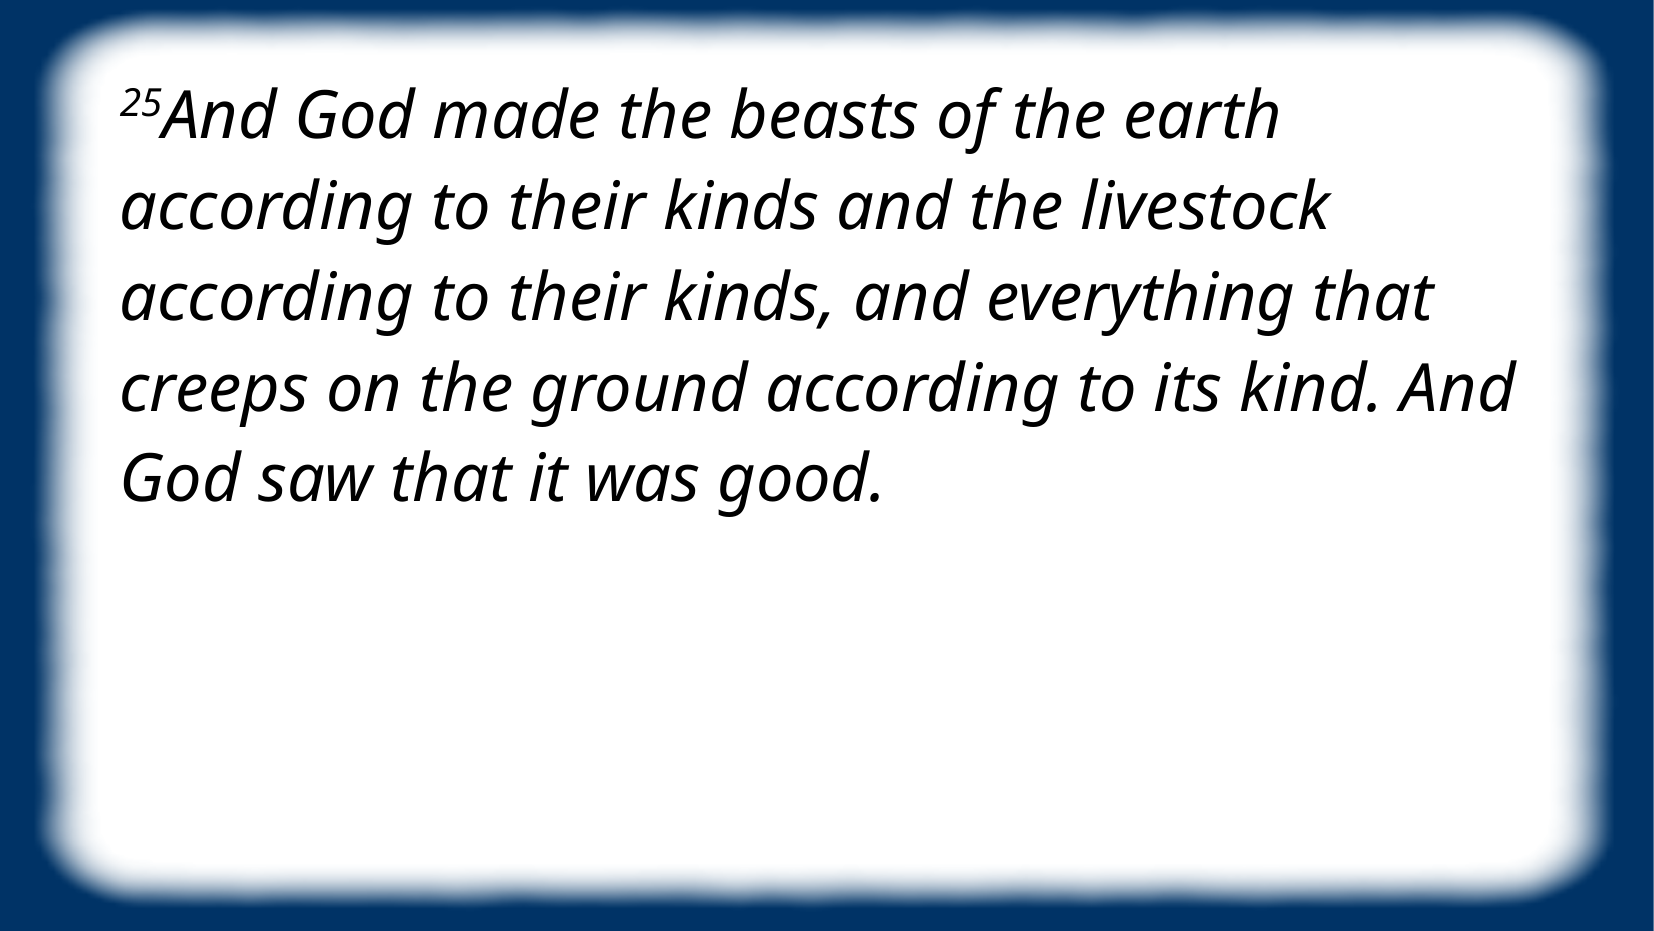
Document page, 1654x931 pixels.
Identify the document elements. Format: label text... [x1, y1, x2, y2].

picture [0, 0, 1654, 931]
text_box 25And God made the beasts of the earth according to their kinds and the livestock according to their kinds, and everything that creeps on the ground according to its kind. And God saw that it was good. [105, 60, 1546, 519]
